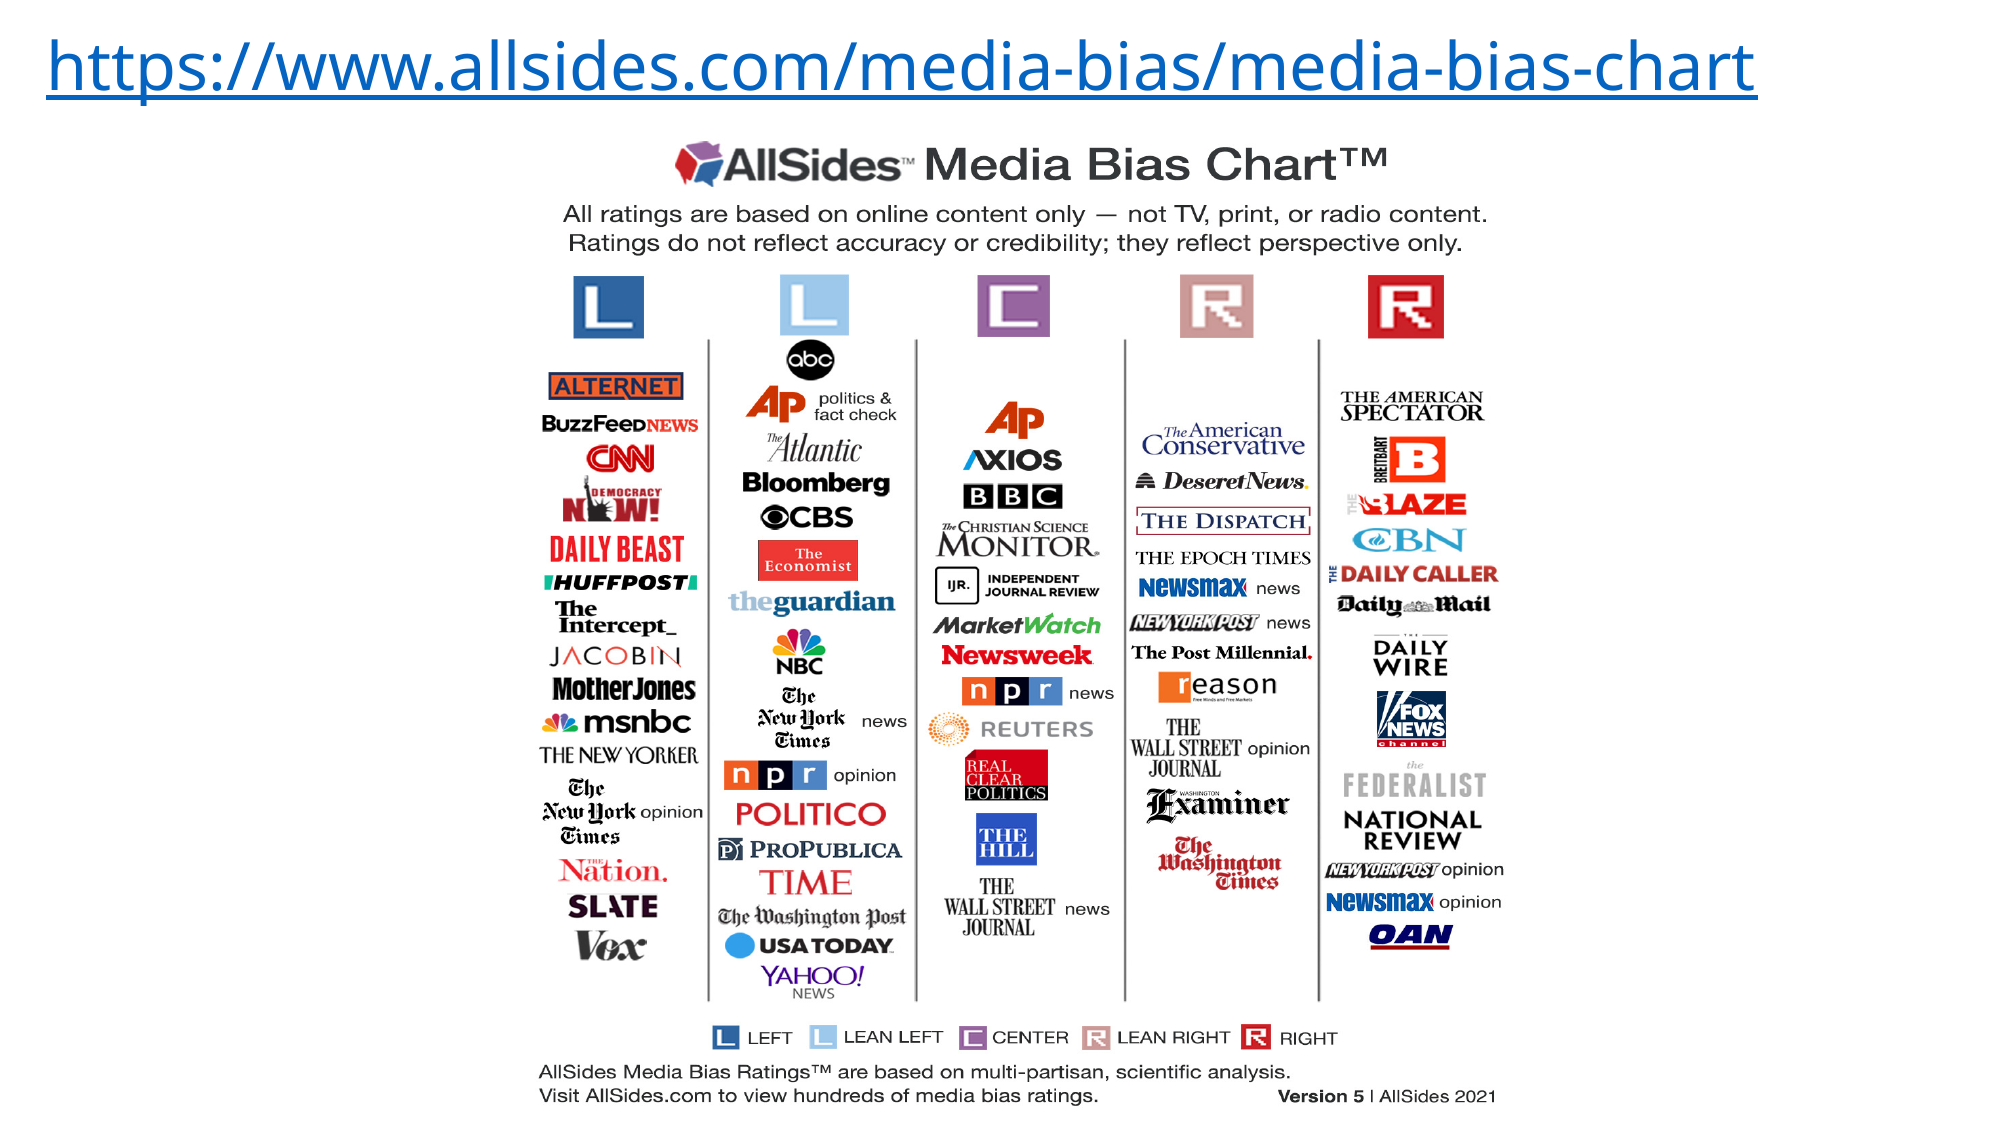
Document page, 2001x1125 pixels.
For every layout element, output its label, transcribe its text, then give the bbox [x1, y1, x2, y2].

title https://www.allsides.com/media-bias/media-bias-chart [31, 0, 1983, 132]
picture [502, 115, 1540, 1125]
